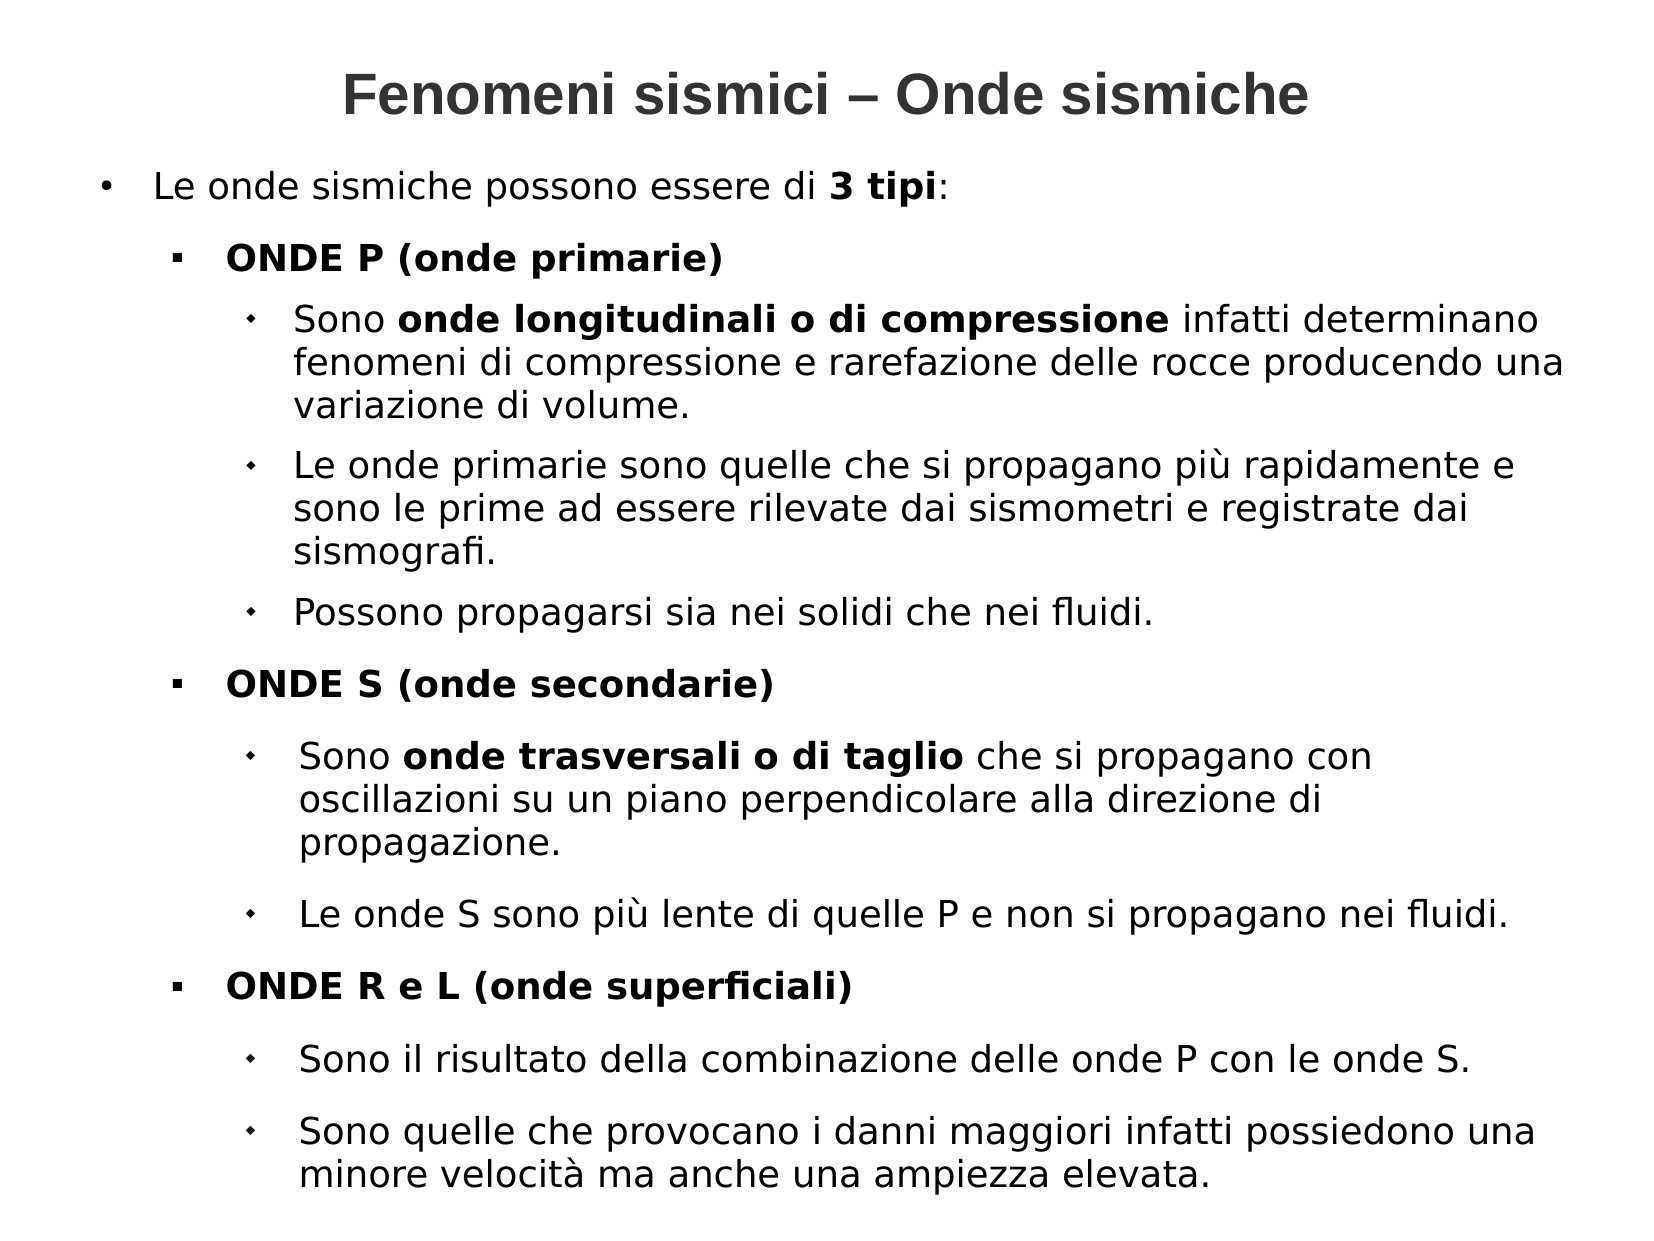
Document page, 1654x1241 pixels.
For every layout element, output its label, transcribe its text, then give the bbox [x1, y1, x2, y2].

list Le onde sismiche possono essere di 3 tipi: ONDE P (onde primarie) Sono onde longitudinali o di compressione infatti determinano fenomeni di compressione e rarefazione delle rocce producendo una variazione di volume. Le onde primarie sono quelle che si propagano più rapidamente e sono le prime ad essere rilevate dai sismometri e registrate dai sismografi. Possono propagarsi sia nei solidi che nei fluidi. ONDE S (onde secondarie) Sono onde trasversali o di taglio che si propagano con oscillazioni su un piano perpendicolare alla direzione di propagazione. Le onde S sono più lente di quelle P e non si propagano nei fluidi. ONDE R e L (onde superficiali) Sono il risultato della combinazione delle onde P con le onde S. Sono quelle che provocano i danni maggiori infatti possiedono una minore velocità ma anche una ampiezza elevata. [82, 165, 1571, 1205]
title Fenomeni sismici – Onde sismiche [82, 35, 1571, 154]
